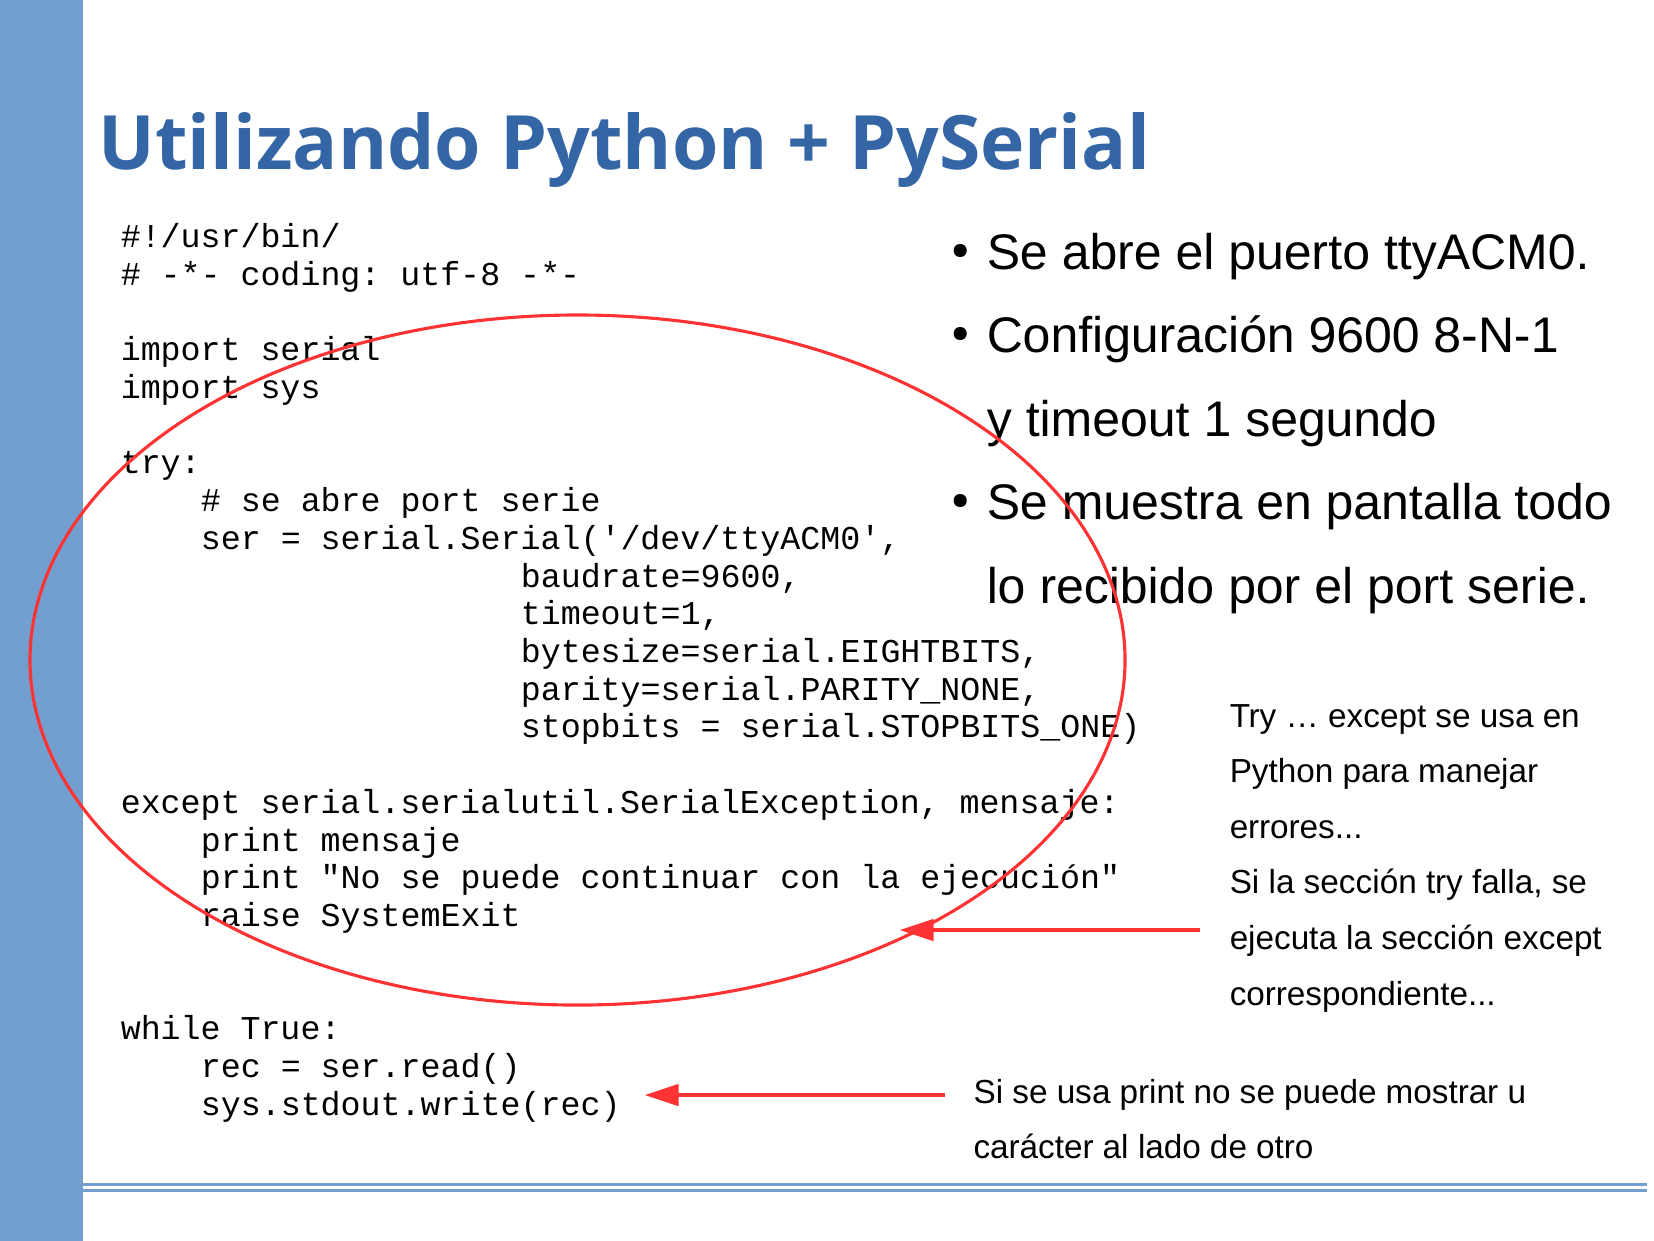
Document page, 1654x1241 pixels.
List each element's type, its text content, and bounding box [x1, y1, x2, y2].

text_box Try … except se usa en Python para manejar errores... Si la sección try falla, se ejecuta la sección except correspondiente... [1215, 671, 1621, 1006]
text_box #!/usr/bin/ # -*- coding: utf-8 -*- import serial import sys try: # se abre port serie ser = serial.Serial('/dev/ttyACM0', baudrate=9600, timeout=1, bytesize=serial.EIGHTBITS, parity=serial.PARITY_NONE, stopbits = serial.STOPBITS_ONE) except serial.serialutil.SerialException, mensaje: print mensaje print "No se puede continuar con la ejecución" raise SystemExit while True: rec = ser.read() sys.stdout.write(rec) [106, 598, 1588, 1151]
text_box #!/usr/bin/ # -*- coding: utf-8 -*- import serial import sys try: # se abre port serie ser = serial.Serial('/dev/ttyACM0', baudrate=9600, timeout=1, bytesize=serial.EIGHTBITS, parity=serial.PARITY_NONE, stopbits = serial.STOPBITS_ONE) except serial.serialutil.SerialException, mensaje: print mensaje print "No se puede continuar con la ejecución" raise SystemExit while True: rec = ser.read() sys.stdout.write(rec) [106, 317, 1123, 1003]
text_box Se abre el puerto ttyACM0. Configuración 9600 8-N-1 y timeout 1 segundo Se muestra en pantalla todo lo recibido por el port serie. [936, 402, 1114, 598]
text_box #!/usr/bin/ # -*- coding: utf-8 -*- import serial import sys try: # se abre port serie ser = serial.Serial('/dev/ttyACM0', baudrate=9600, timeout=1, bytesize=serial.EIGHTBITS, parity=serial.PARITY_NONE, stopbits = serial.STOPBITS_ONE) except serial.serialutil.SerialException, mensaje: print mensaje print "No se puede continuar con la ejecución" raise SystemExit while True: rec = ser.read() sys.stdout.write(rec) [106, 212, 936, 481]
text_box Si se usa print no se puede mostrar u carácter al lado de otro [958, 1047, 1546, 1156]
text_box Utilizando Python + PySerial [83, 30, 1641, 134]
text_box Se abre el puerto ttyACM0. Configuración 9600 8-N-1 y timeout 1 segundo Se muestra en pantalla todo lo recibido por el port serie. [936, 188, 1642, 598]
